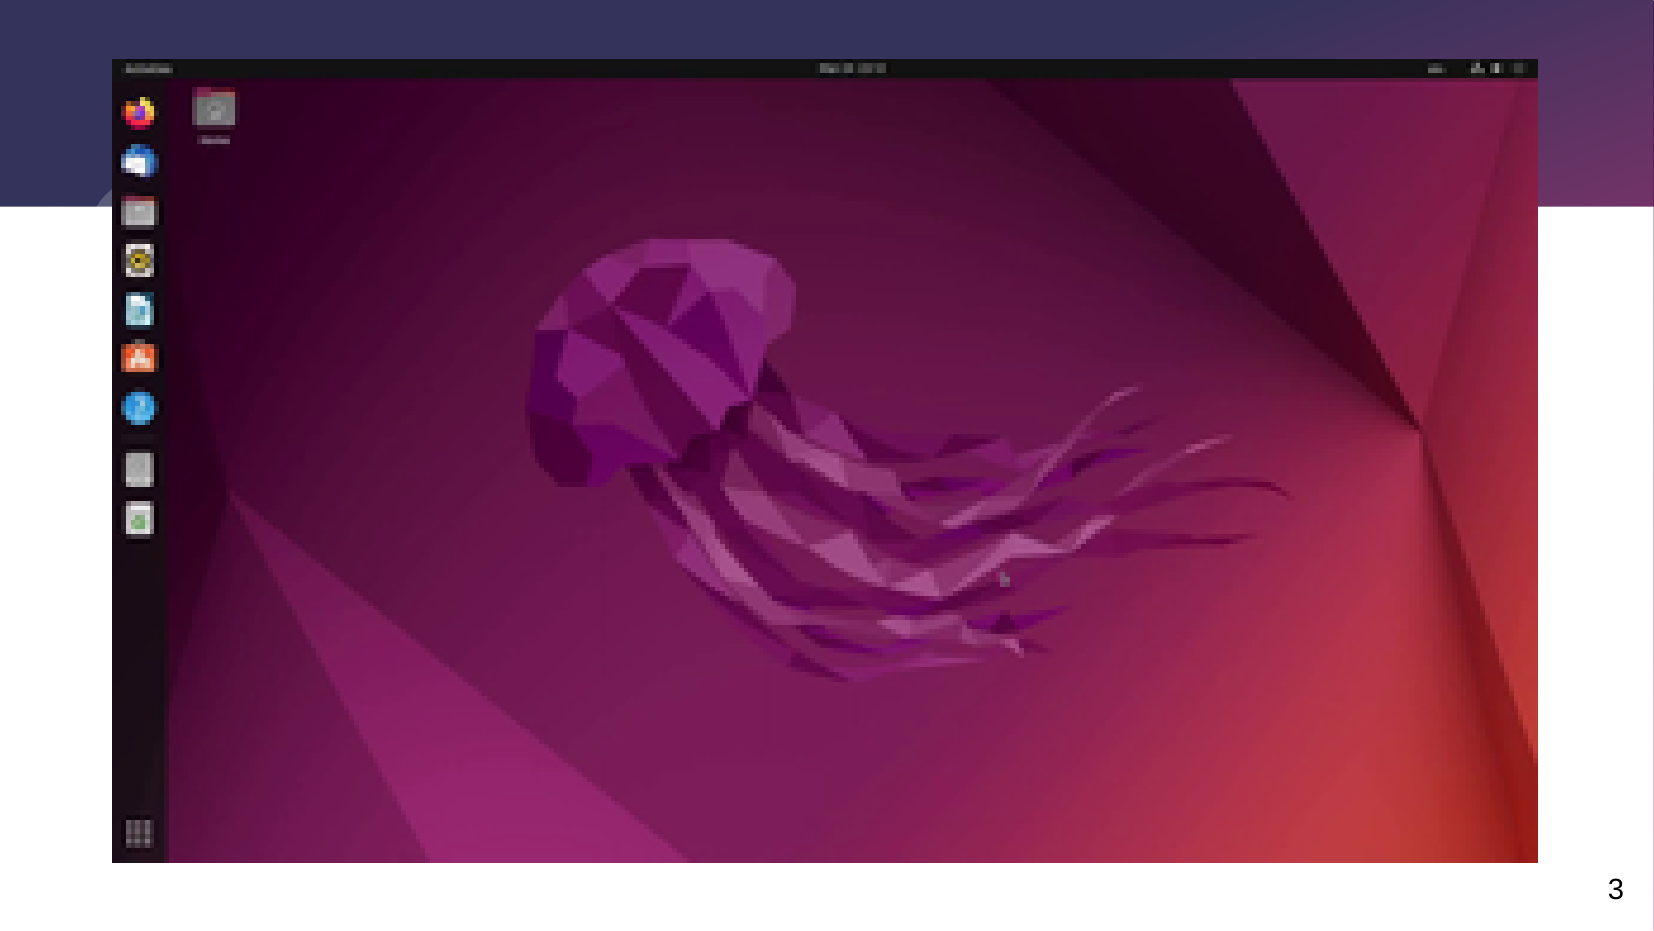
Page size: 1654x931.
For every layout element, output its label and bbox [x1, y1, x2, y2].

picture [112, 59, 1538, 863]
